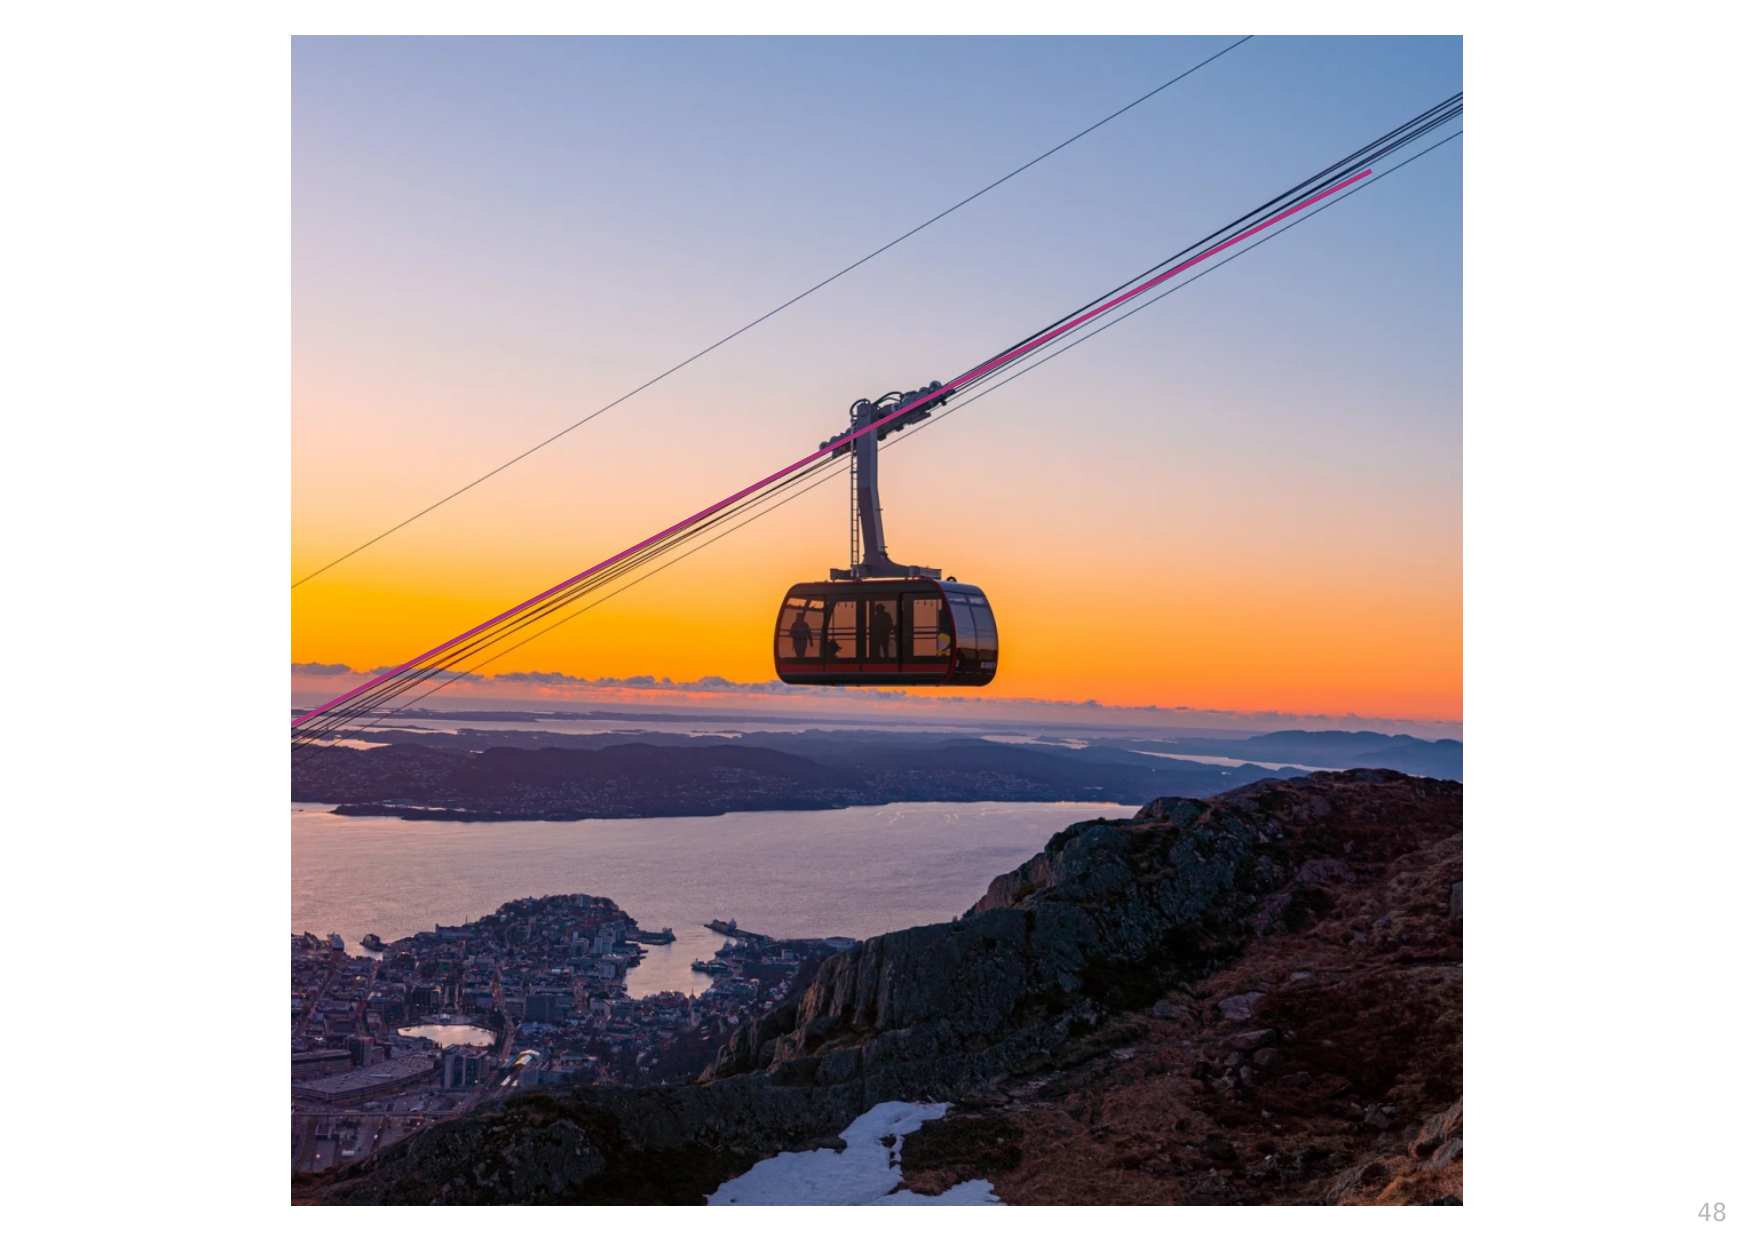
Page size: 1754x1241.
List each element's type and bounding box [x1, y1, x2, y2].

picture [291, 35, 1463, 1206]
